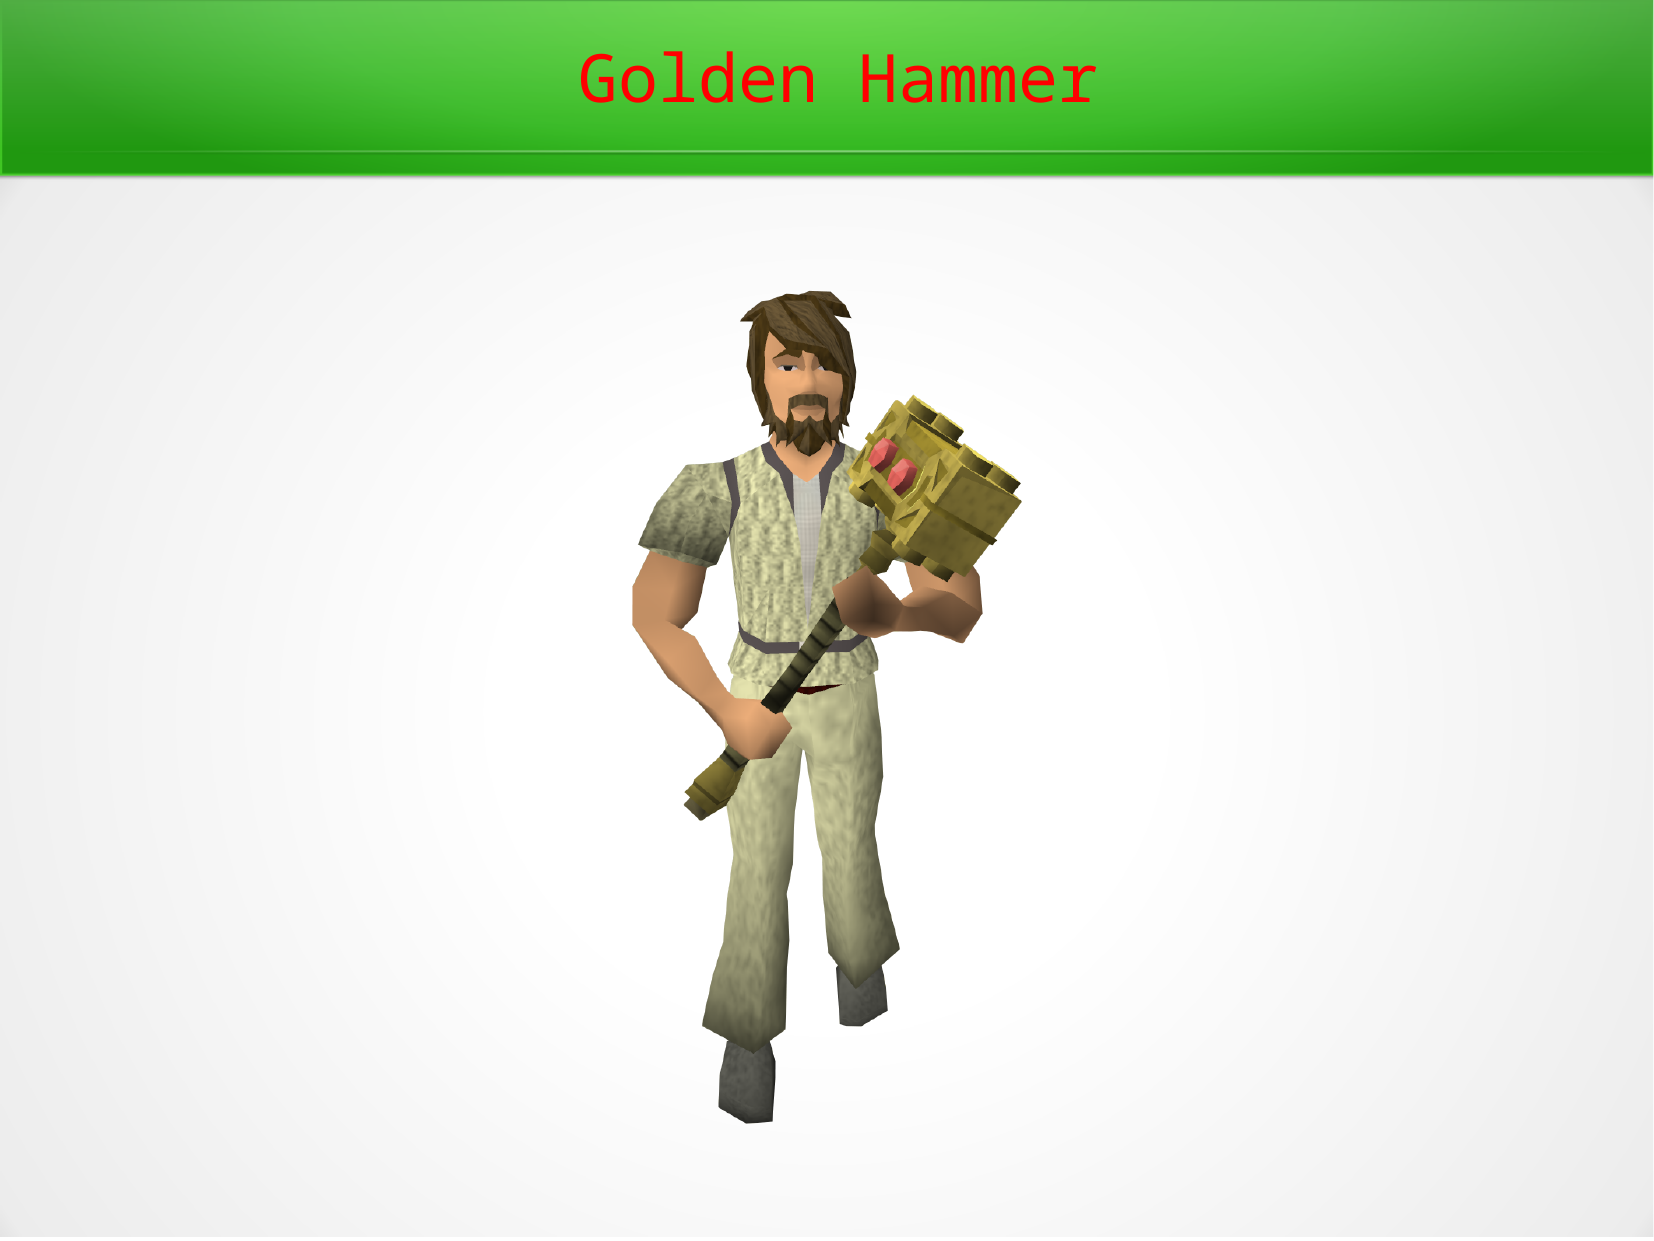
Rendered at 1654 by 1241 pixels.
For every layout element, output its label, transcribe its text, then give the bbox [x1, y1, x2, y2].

title Golden Hammer [94, 10, 1583, 147]
picture [0, 0, 1654, 1237]
